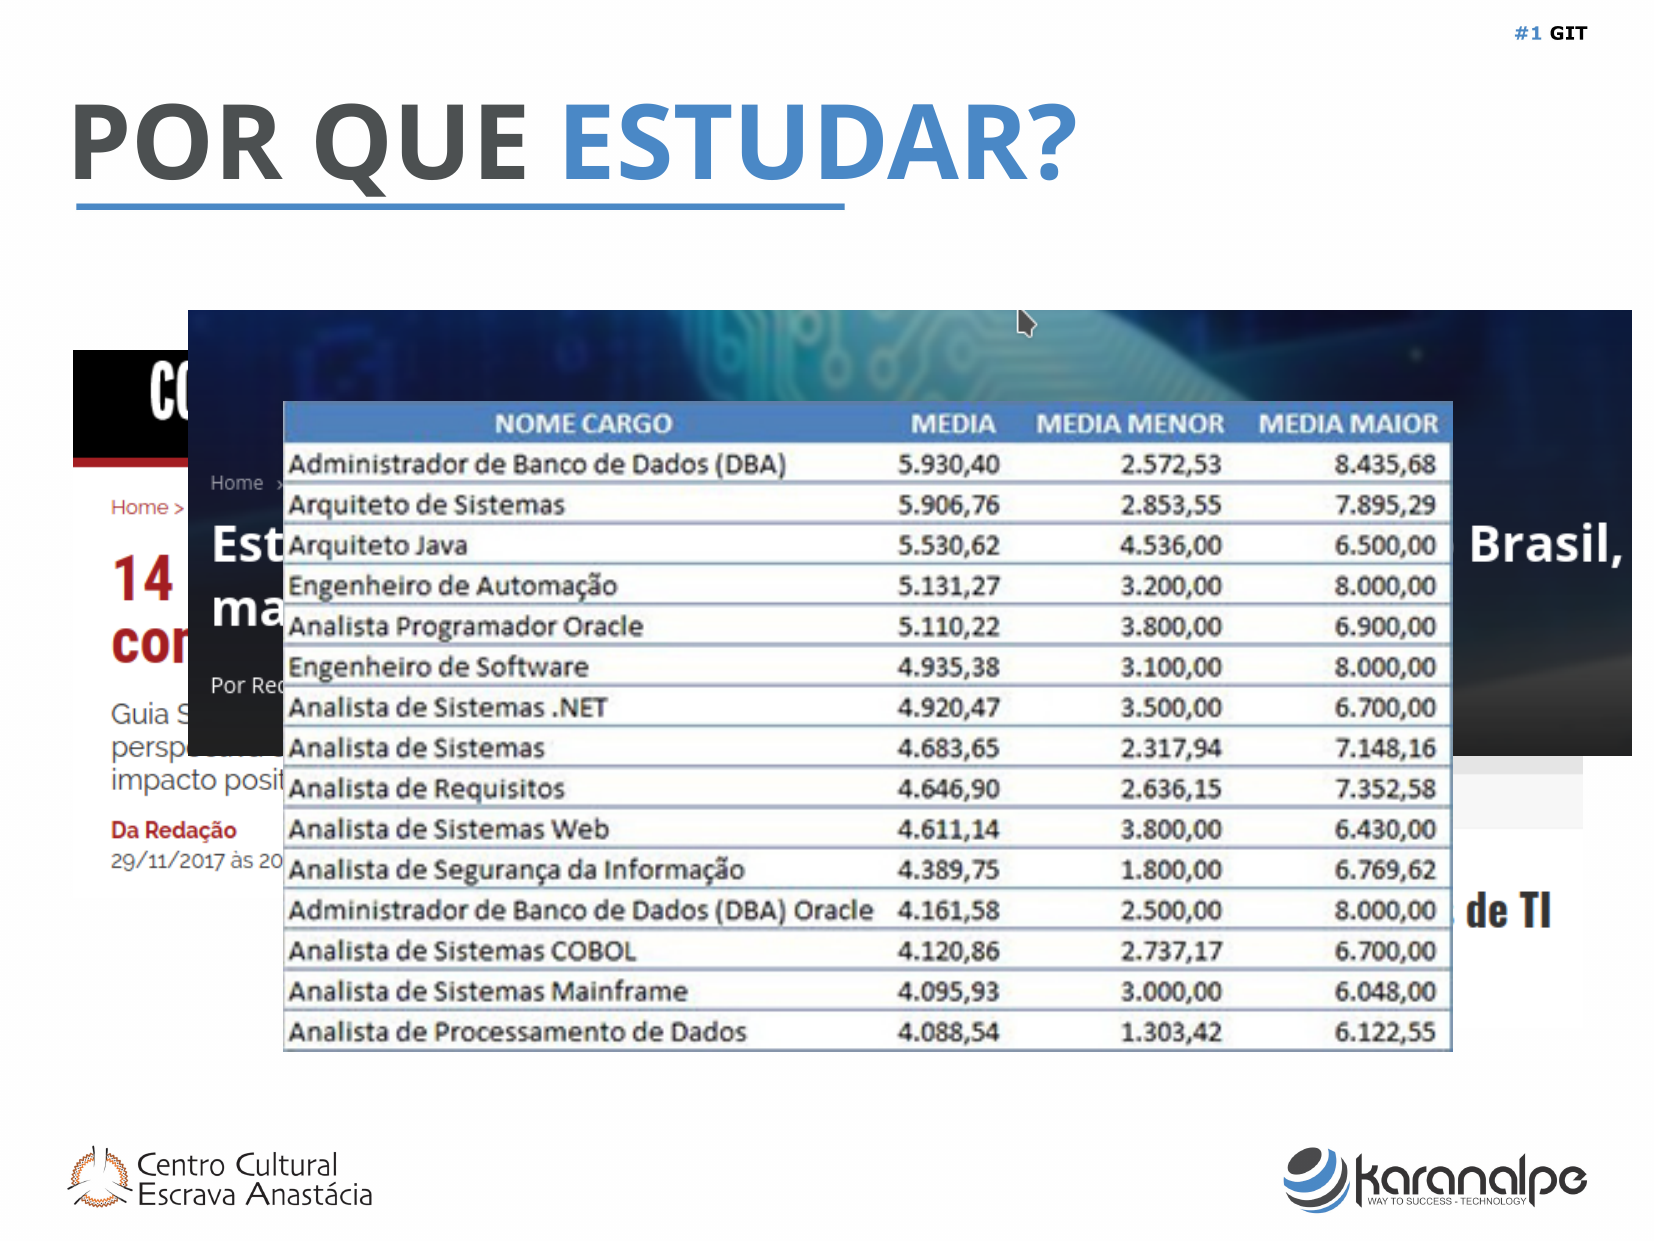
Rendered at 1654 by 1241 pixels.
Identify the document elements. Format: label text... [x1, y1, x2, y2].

title POR QUE ESTUDAR? [66, 35, 1555, 243]
picture [0, 0, 1654, 1241]
